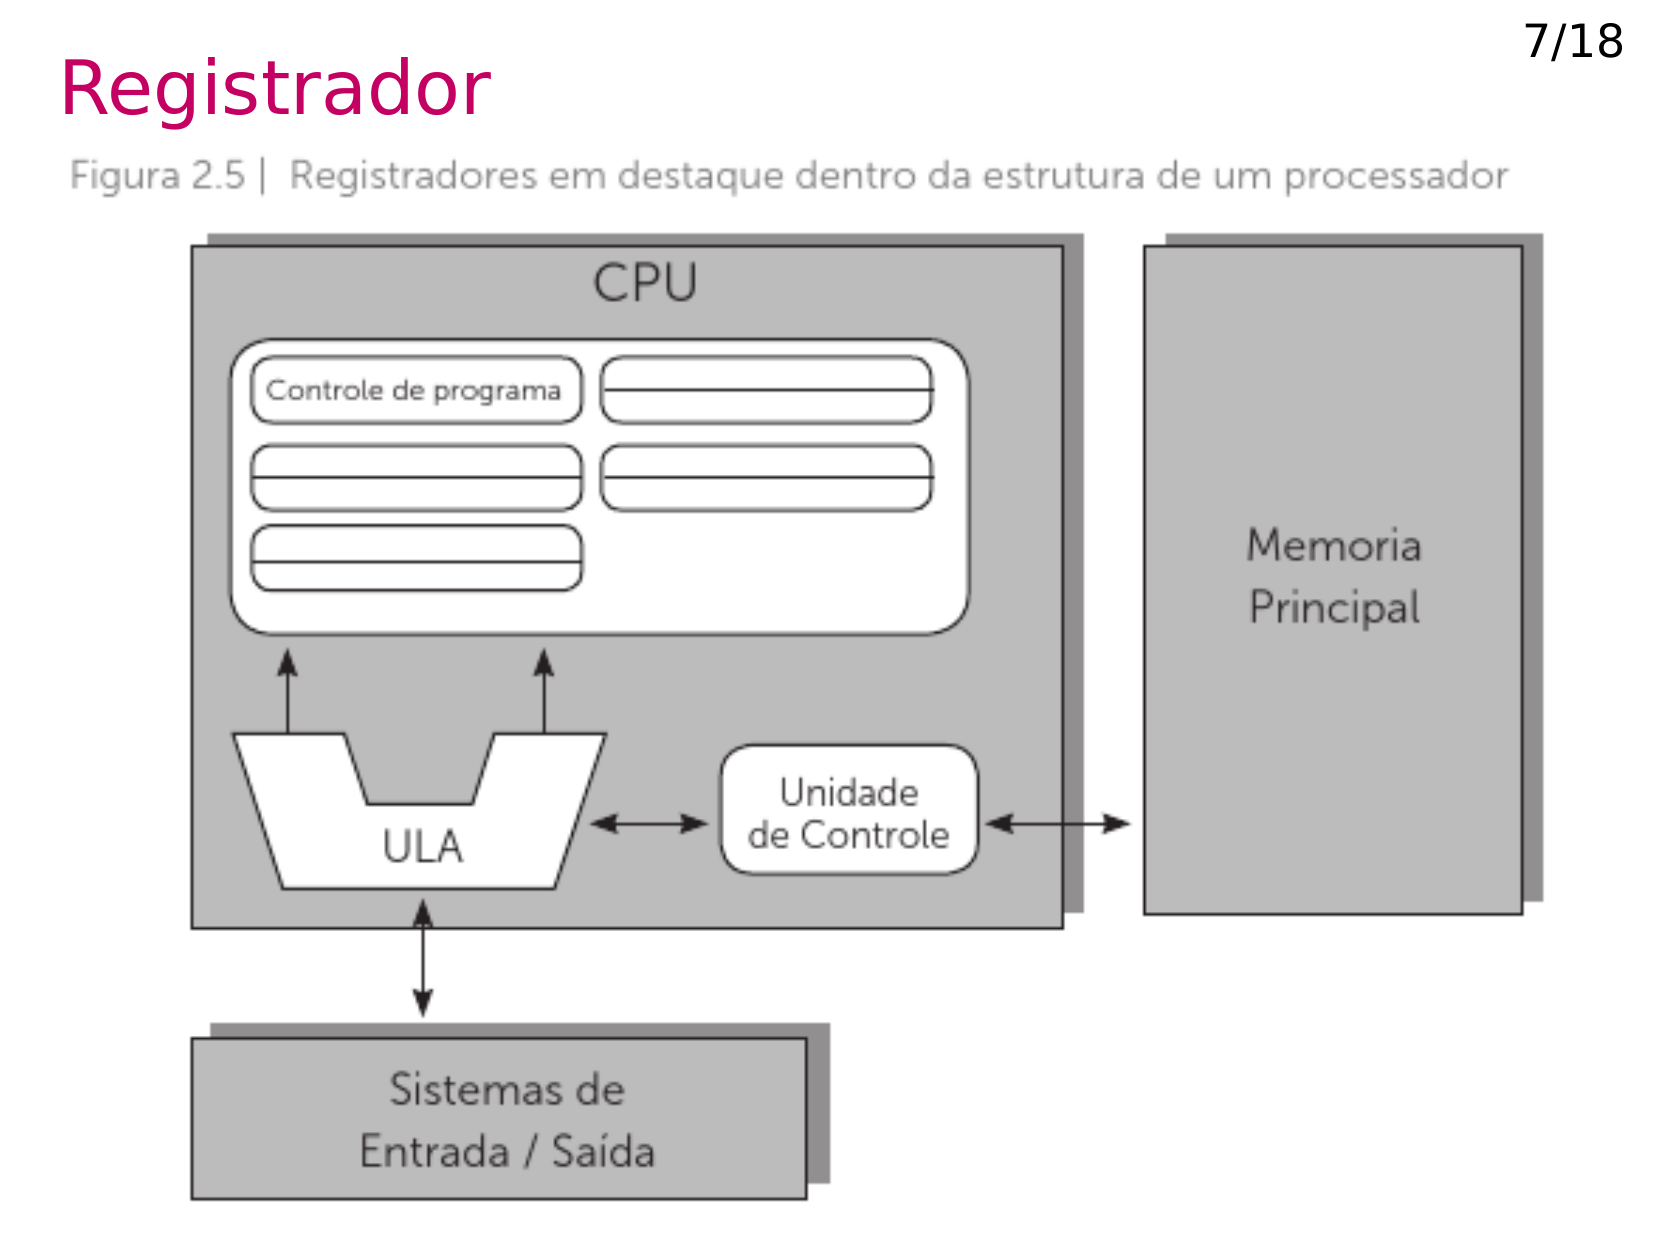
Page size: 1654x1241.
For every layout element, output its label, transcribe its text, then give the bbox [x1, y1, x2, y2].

title Registrador [59, 29, 1625, 148]
picture [59, 147, 1578, 1224]
